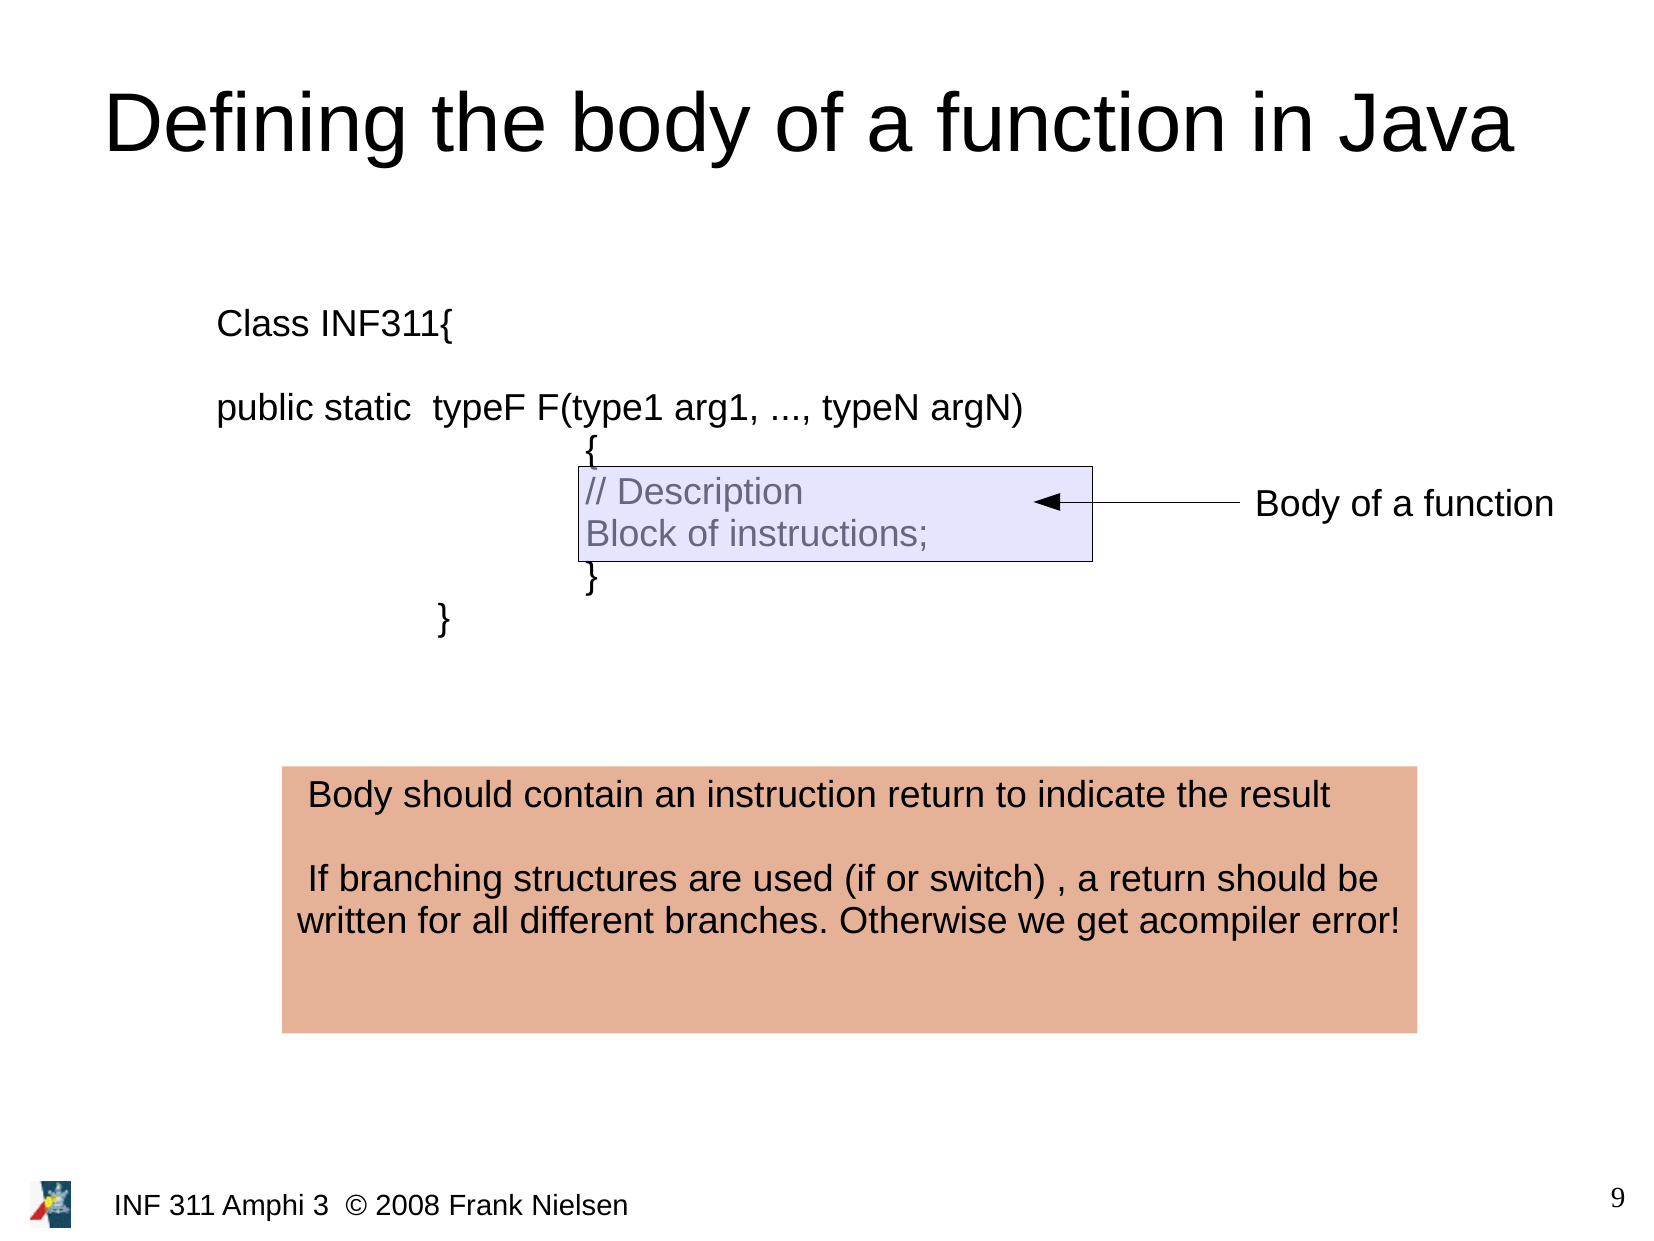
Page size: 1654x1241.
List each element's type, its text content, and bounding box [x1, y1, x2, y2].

text_box Class INF311{ public static typeF F(type1 arg1, ..., typeN argN) { // Description Block of instructions; } } [201, 295, 1038, 647]
text_box Body of a function [1240, 474, 1570, 532]
text_box Defining the body of a function in Java [88, 69, 1531, 178]
picture [29, 1181, 71, 1228]
text_box [578, 466, 1093, 562]
text_box Body should contain an instruction return to indicate the result If branching structures are used (if or switch) , a return should be written for all different branches. Otherwise we get acompiler error! [282, 766, 1418, 1034]
